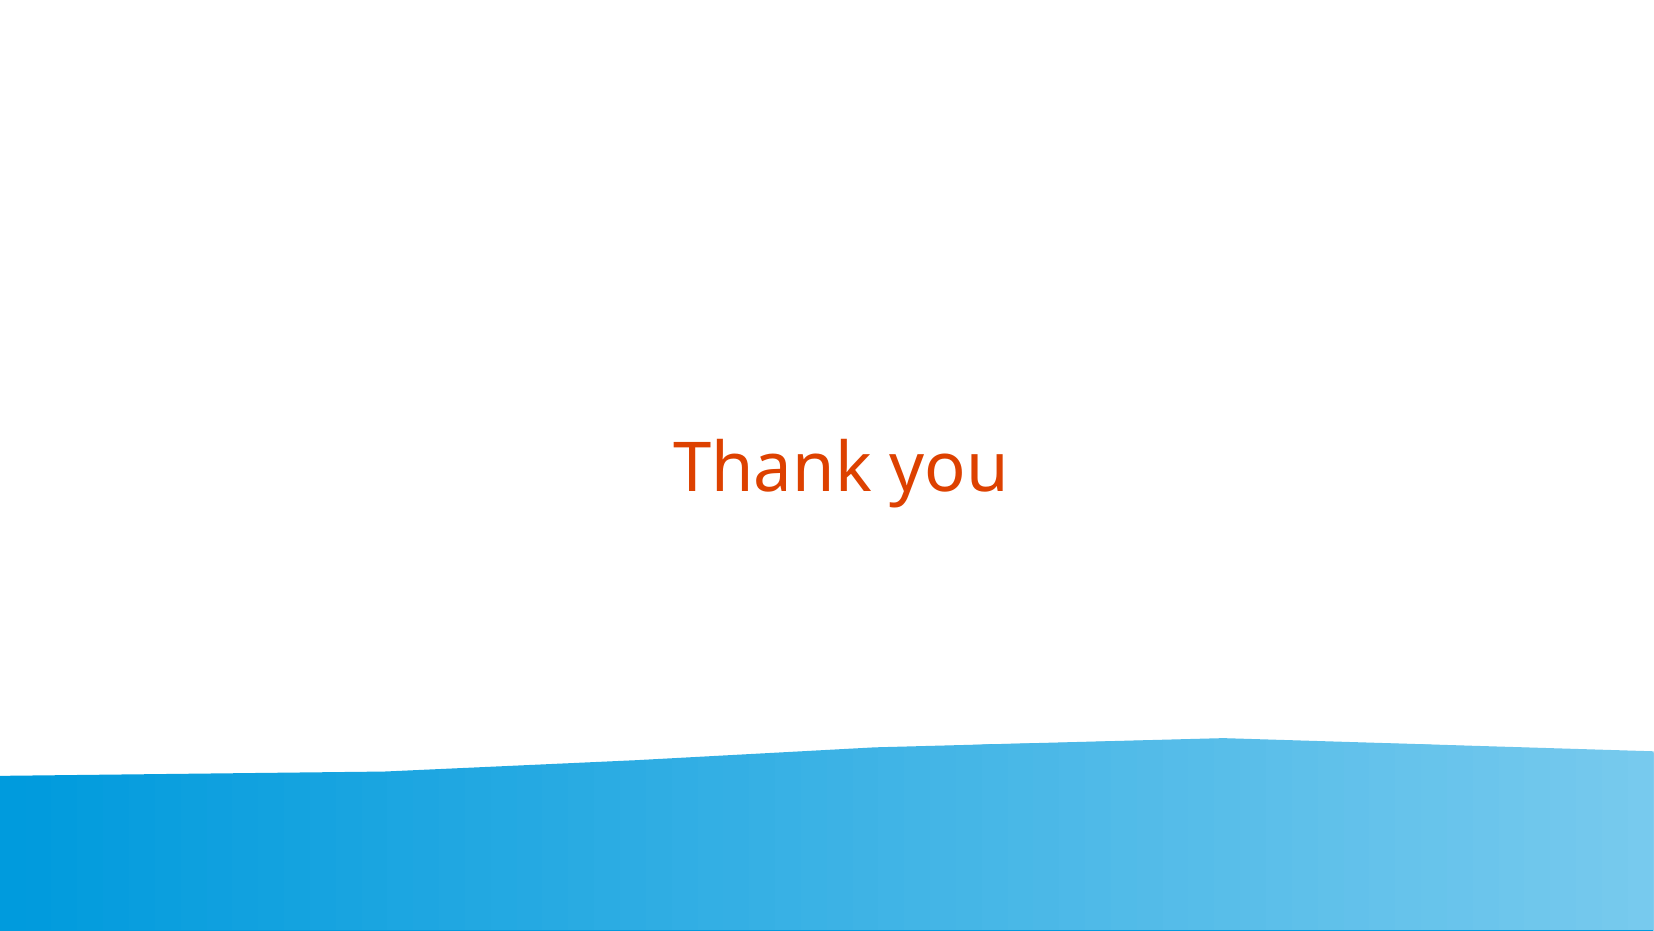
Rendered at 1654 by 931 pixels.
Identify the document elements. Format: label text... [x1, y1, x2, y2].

list [76, 346, 1612, 468]
title Thank you [102, 468, 1580, 554]
